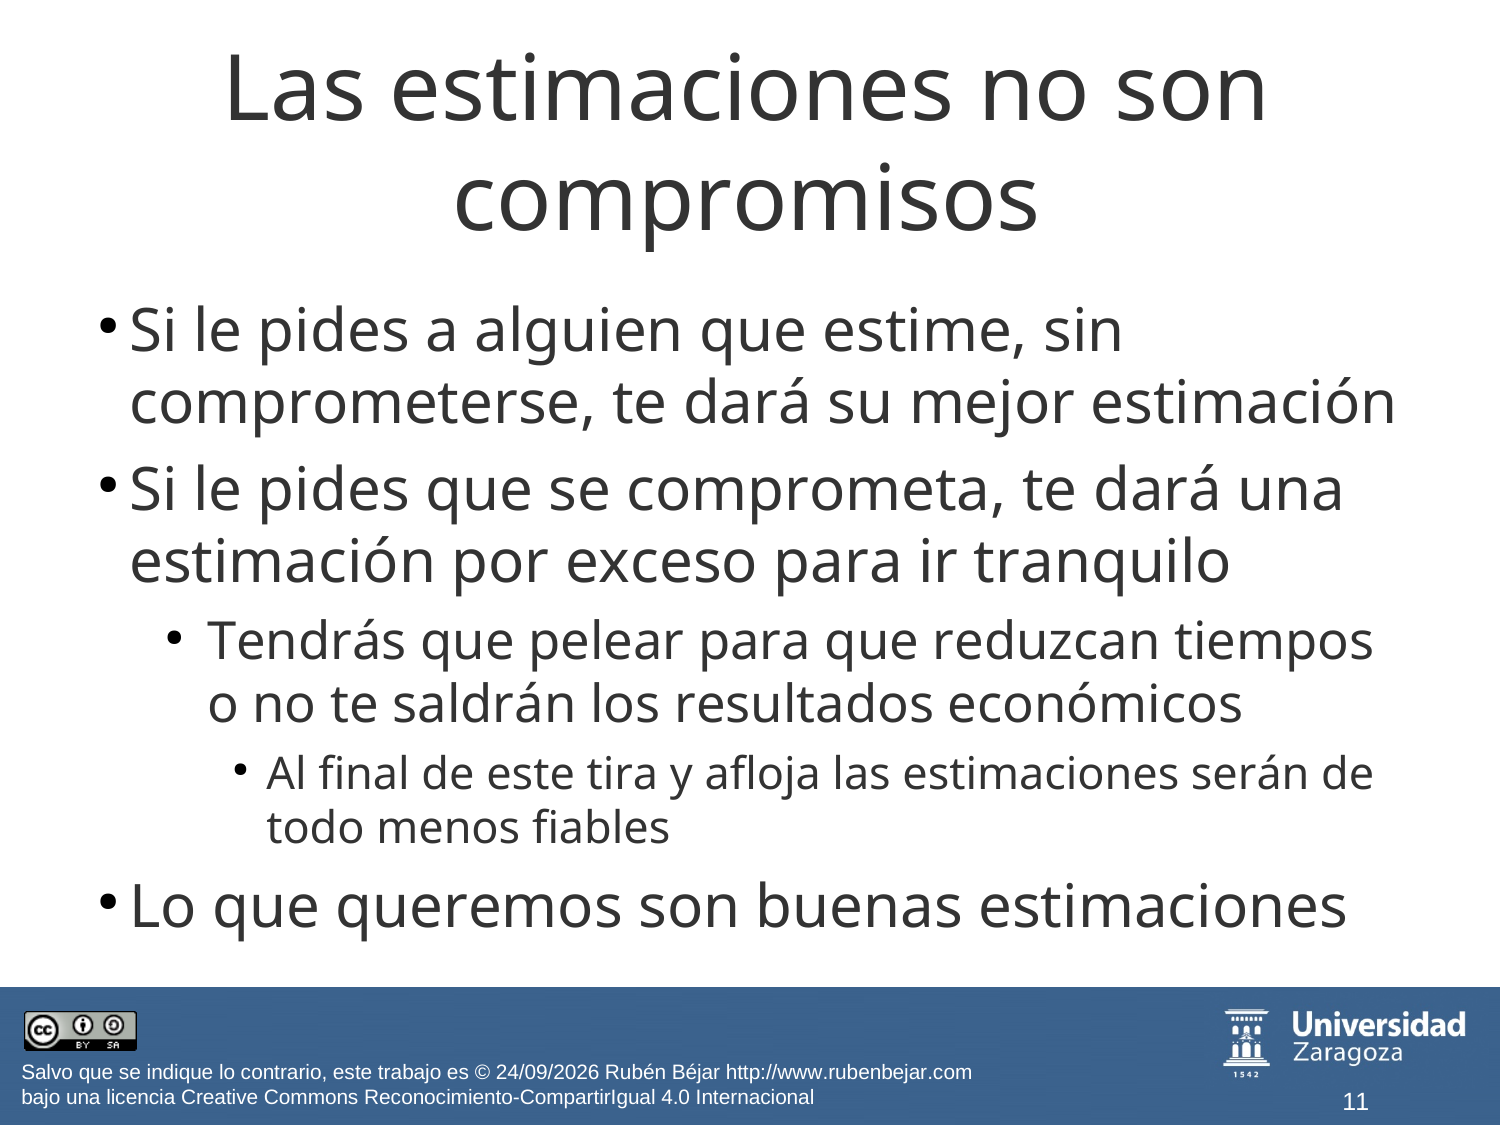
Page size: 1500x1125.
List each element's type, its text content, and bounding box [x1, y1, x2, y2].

picture [0, 987, 1500, 1125]
list Si le pides a alguien que estime, sin comprometerse, te dará su mejor estimación Si le pides que se comprometa, te dará una estimación por exceso para ir tranquilo Tendrás que pelear para que reduzcan tiempos o no te saldrán los resultados económicos Al final de este tira y afloja las estimaciones serán de todo menos fiables Lo que queremos son buenas estimaciones [82, 283, 1418, 957]
title Las estimaciones no son compromisos [74, 21, 1420, 257]
